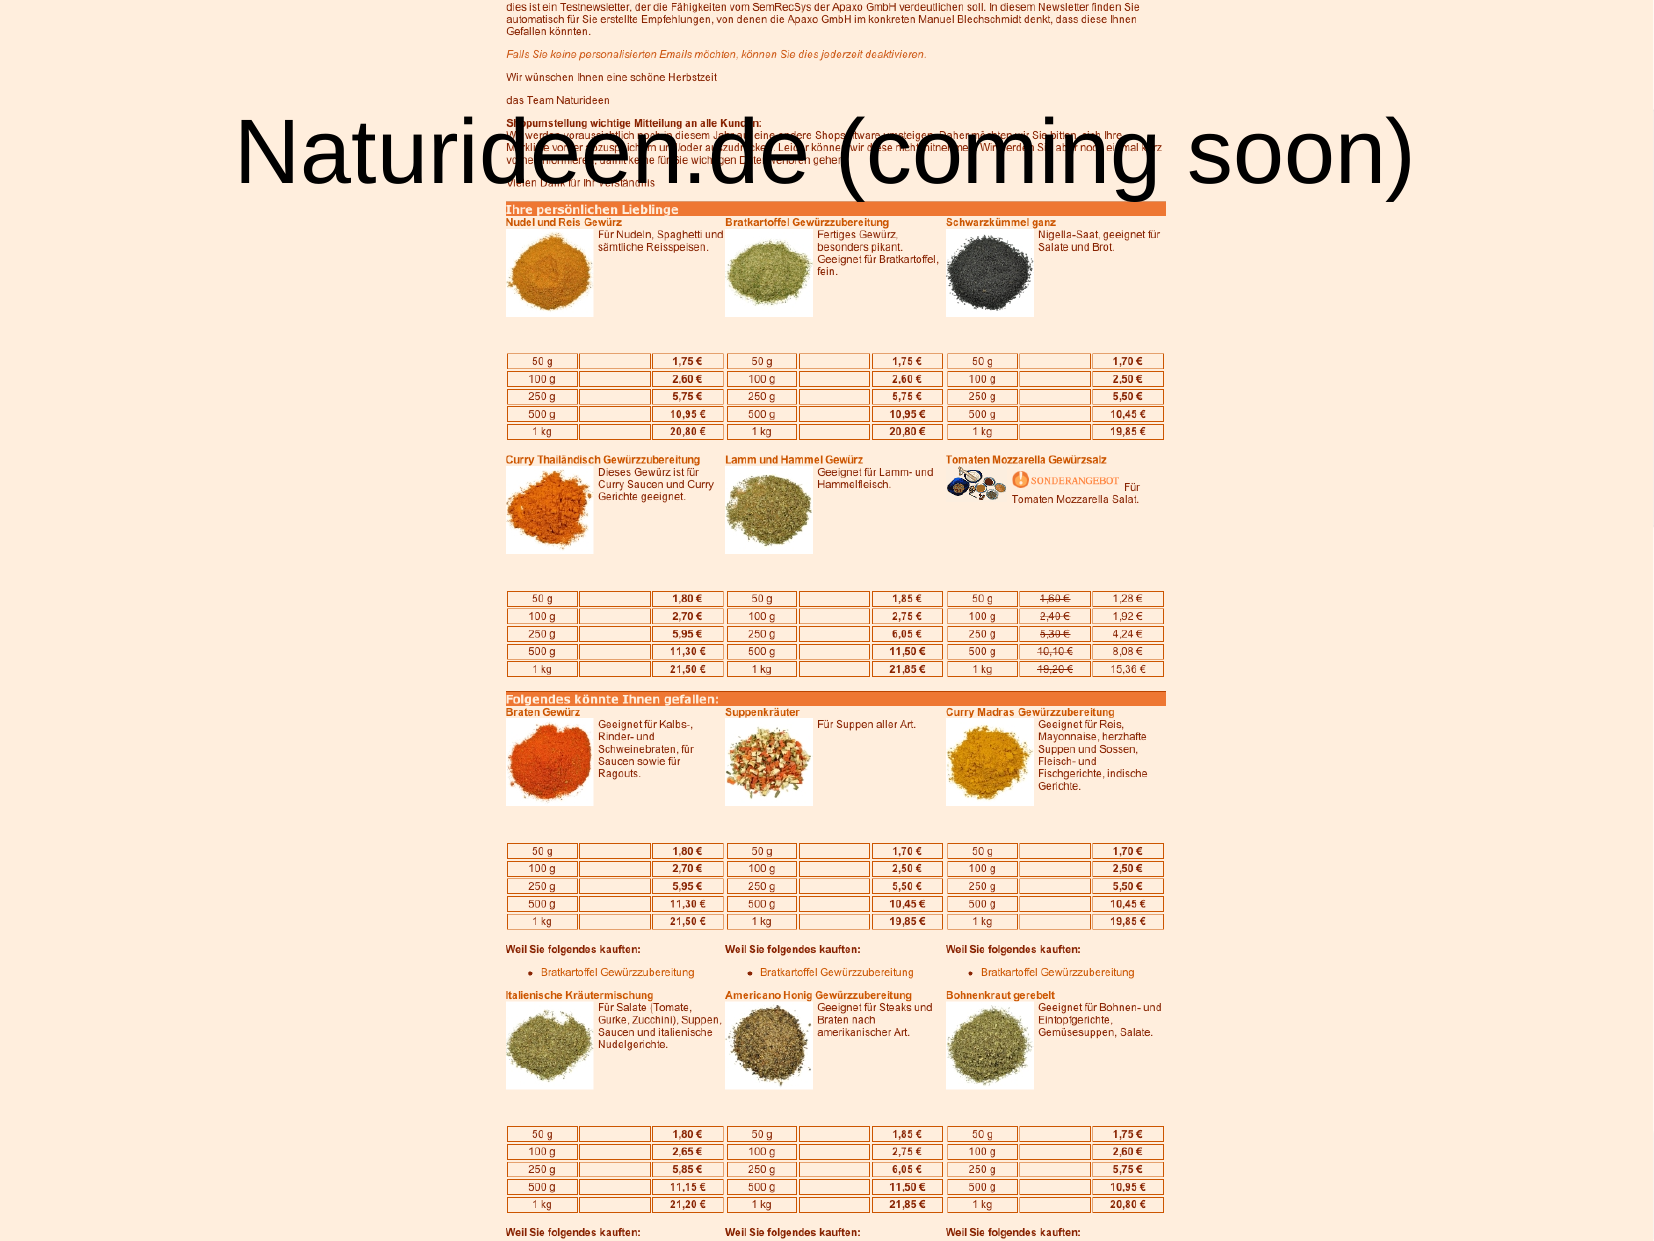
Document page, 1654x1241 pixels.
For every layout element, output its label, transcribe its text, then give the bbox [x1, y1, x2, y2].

picture [0, 0, 1654, 1241]
title Naturideen.de (coming soon) [82, 49, 1571, 257]
